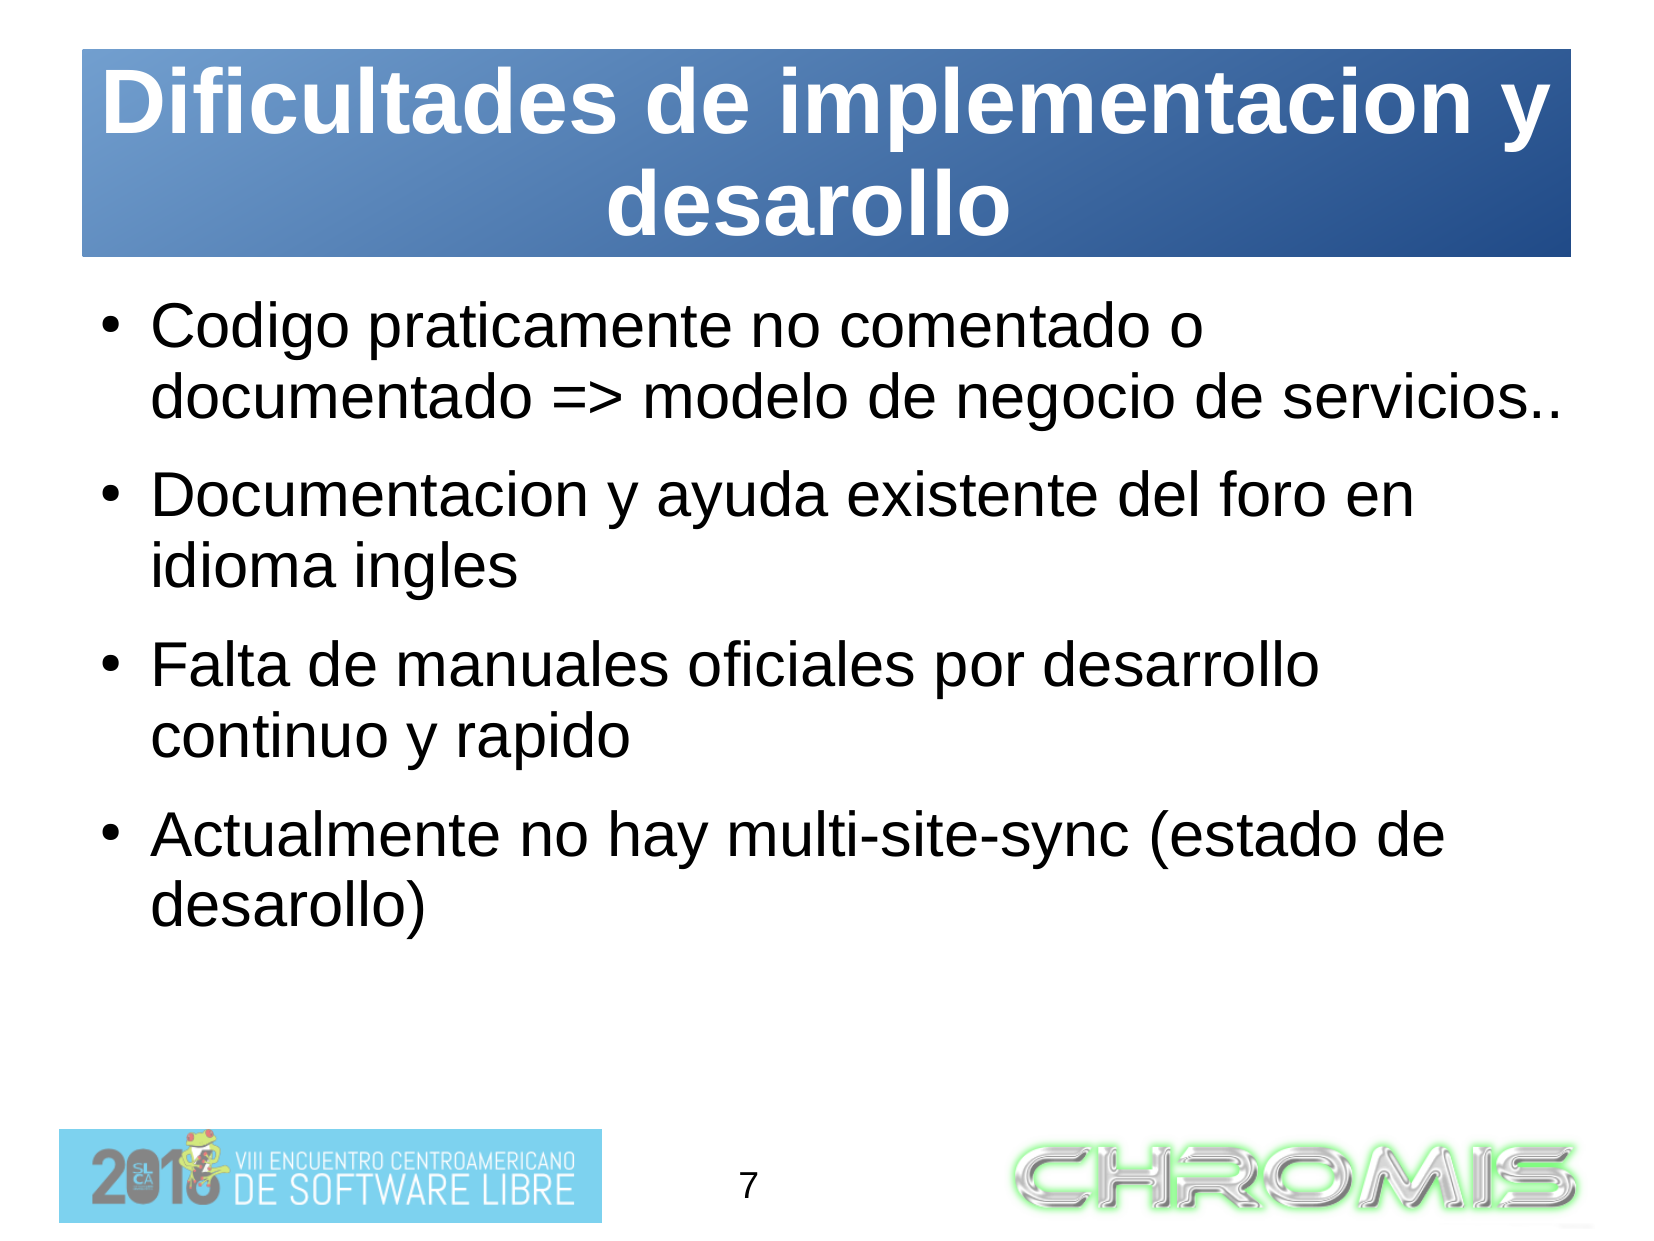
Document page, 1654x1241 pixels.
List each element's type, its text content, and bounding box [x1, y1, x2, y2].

list Codigo praticamente no comentado o documentado => modelo de negocio de servicios.. Documentacion y ayuda existente del foro en idioma ingles Falta de manuales oficiales por desarrollo continuo y rapido Actualmente no hay multi-site-sync (estado de desarollo) [82, 290, 1571, 1010]
title Dificultades de implementacion y desarollo [82, 49, 1571, 257]
